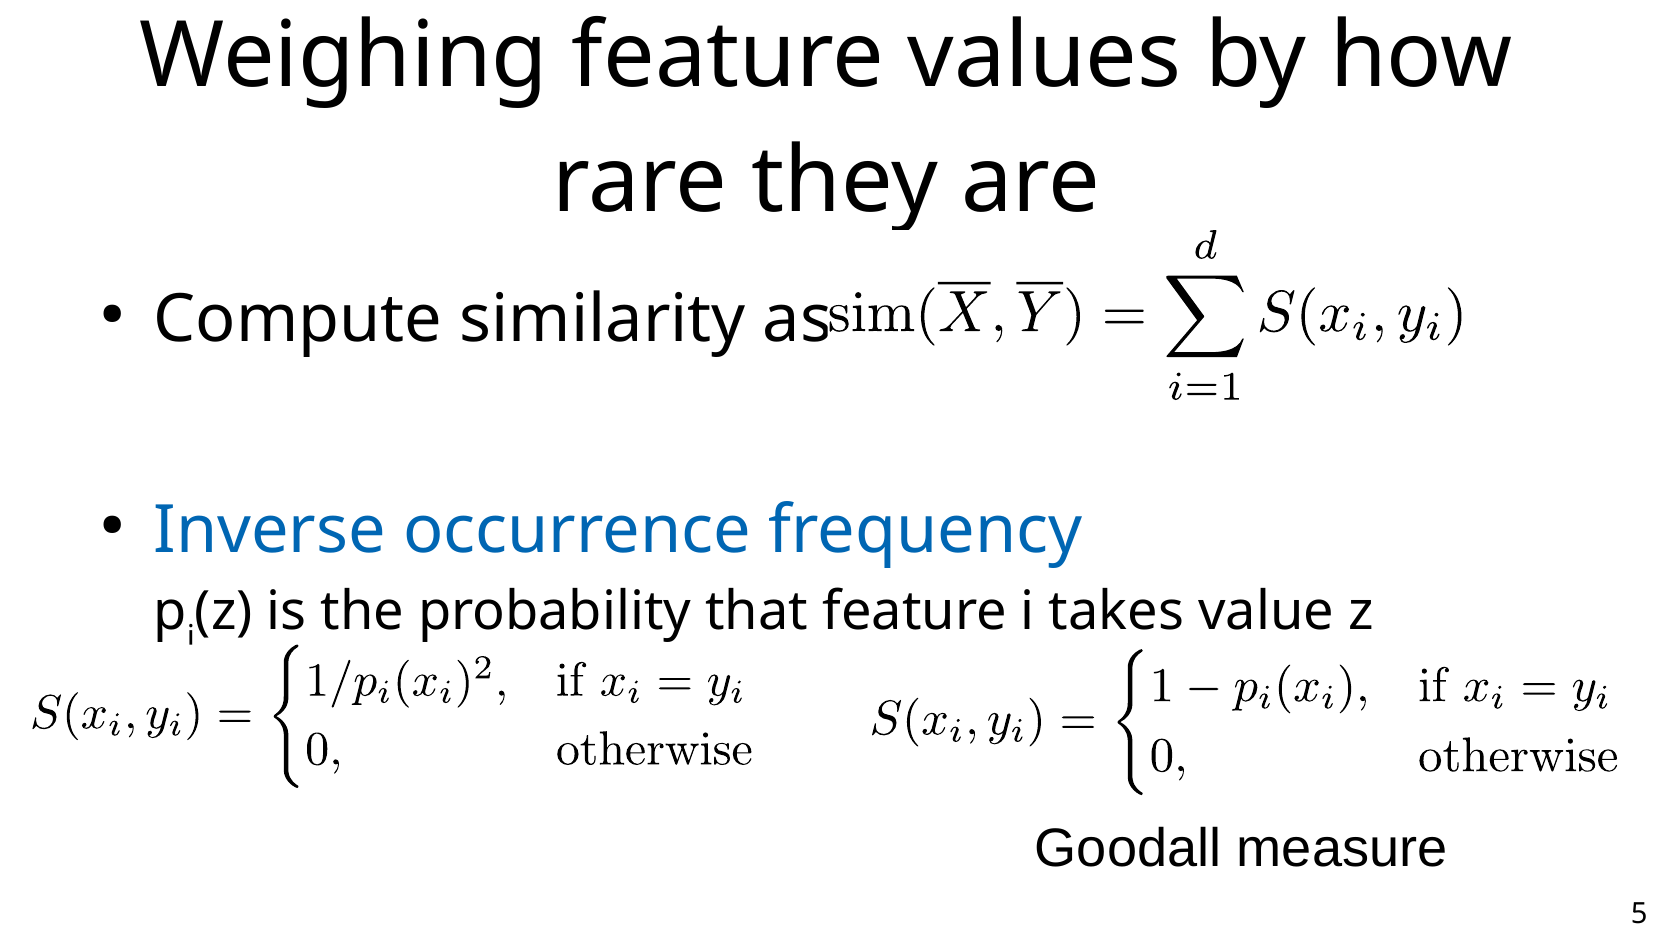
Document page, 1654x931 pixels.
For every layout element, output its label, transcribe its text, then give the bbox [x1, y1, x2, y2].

text_box [869, 649, 1619, 796]
text_box [30, 644, 753, 788]
list Compute similarity as Inverse occurrence frequency pi(z) is the probability that feature i takes value z [82, 270, 1571, 781]
title Weighing feature values by how rare they are [82, 1, 1571, 226]
text_box Goodall measure [1020, 810, 1544, 889]
text_box [827, 230, 1468, 401]
